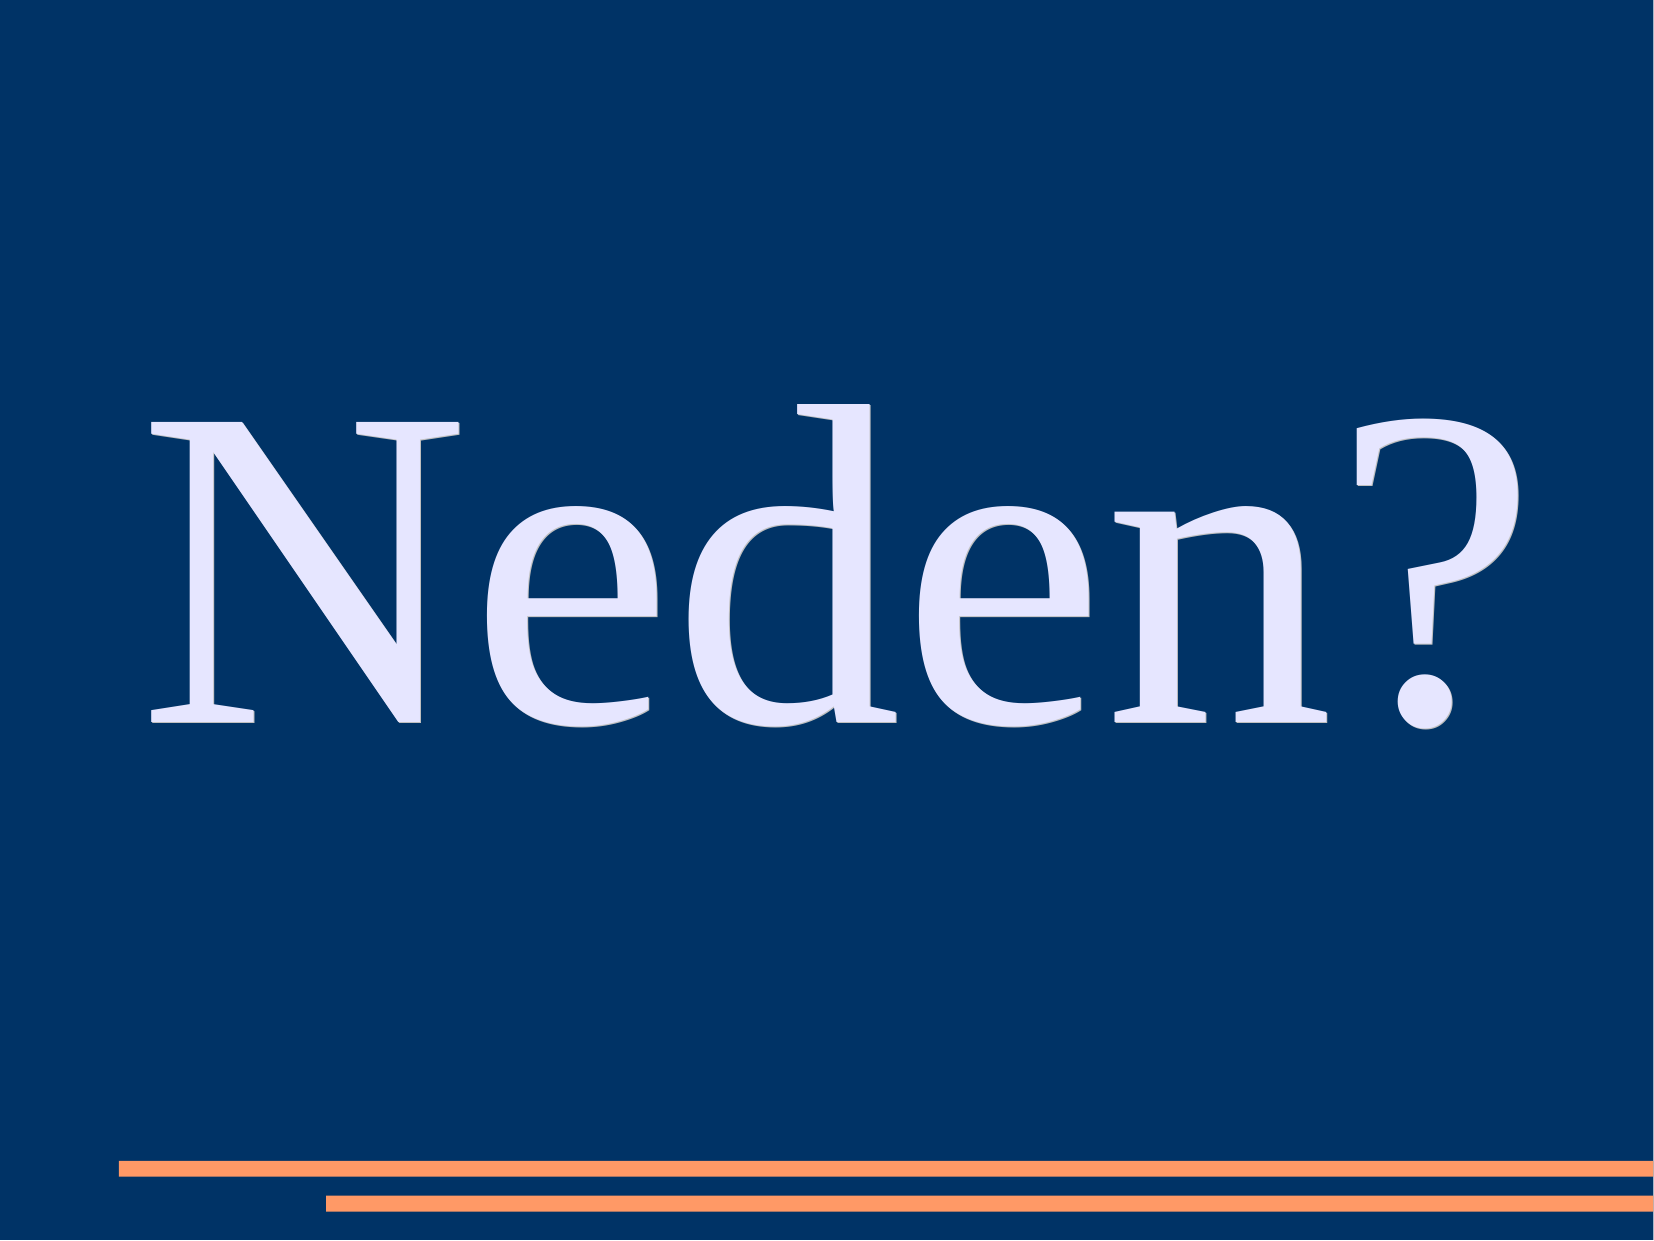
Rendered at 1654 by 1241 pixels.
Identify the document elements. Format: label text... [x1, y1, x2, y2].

subtitle Neden? [60, 177, 1617, 959]
